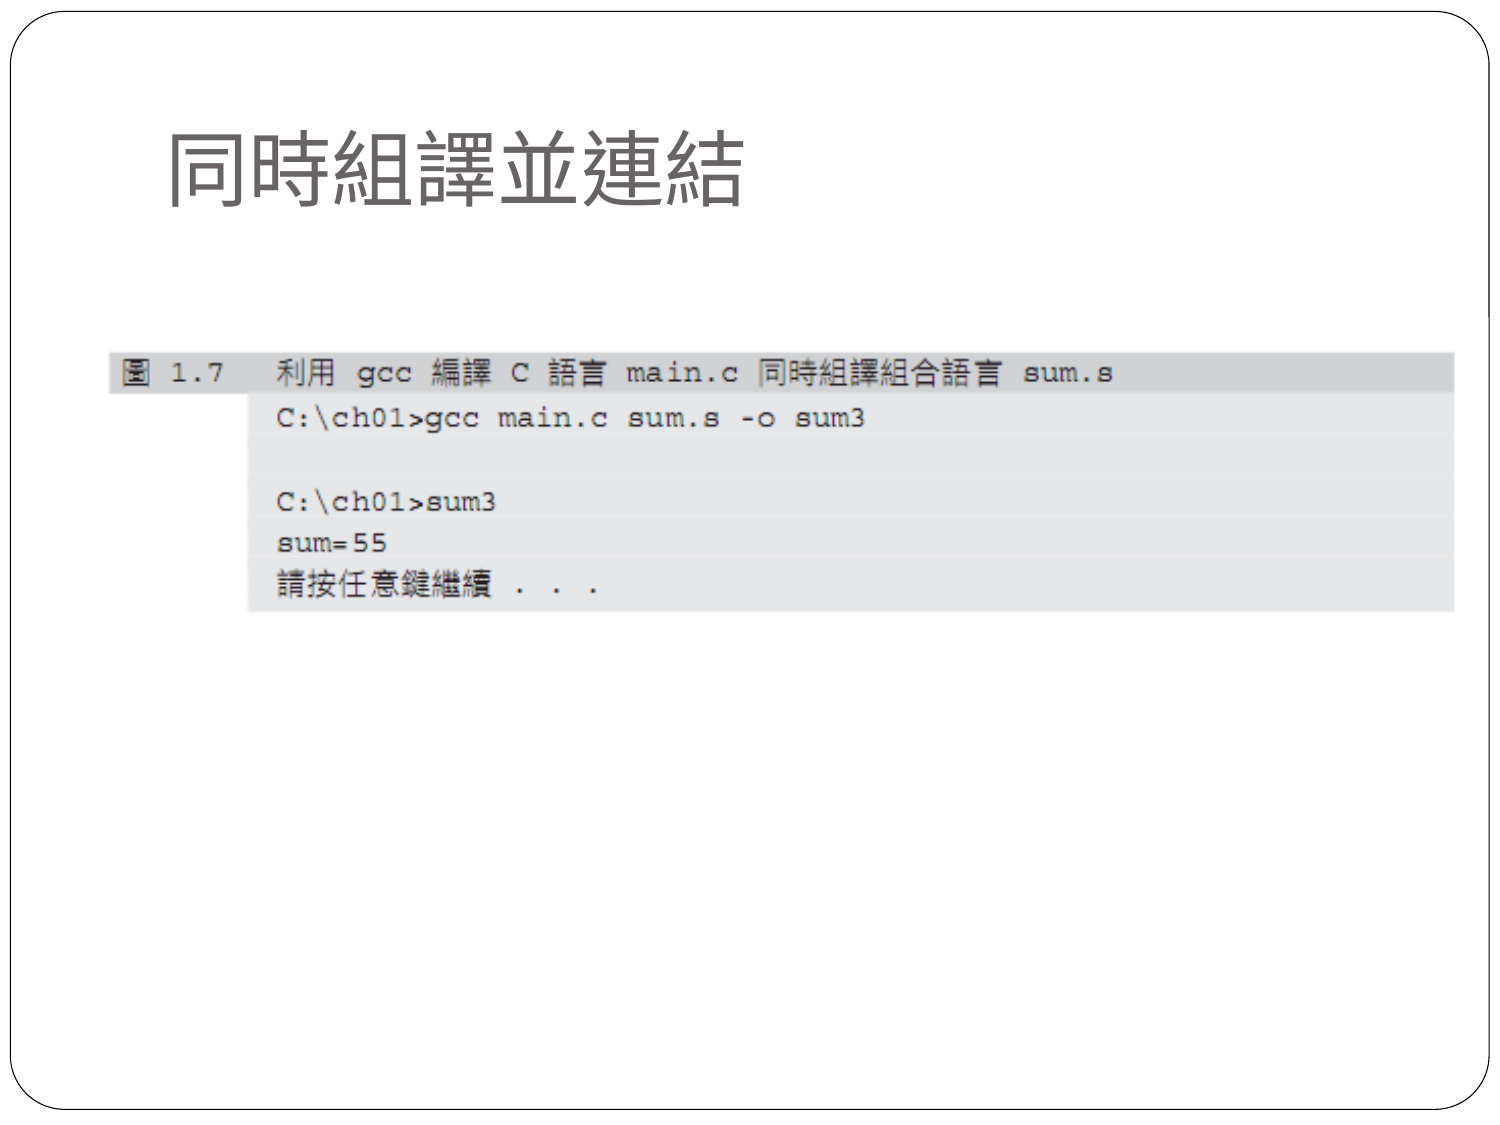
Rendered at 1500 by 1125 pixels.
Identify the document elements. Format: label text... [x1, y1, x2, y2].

text_box [105, 339, 1465, 622]
title 同時組譯並連結 [150, 44, 1426, 233]
